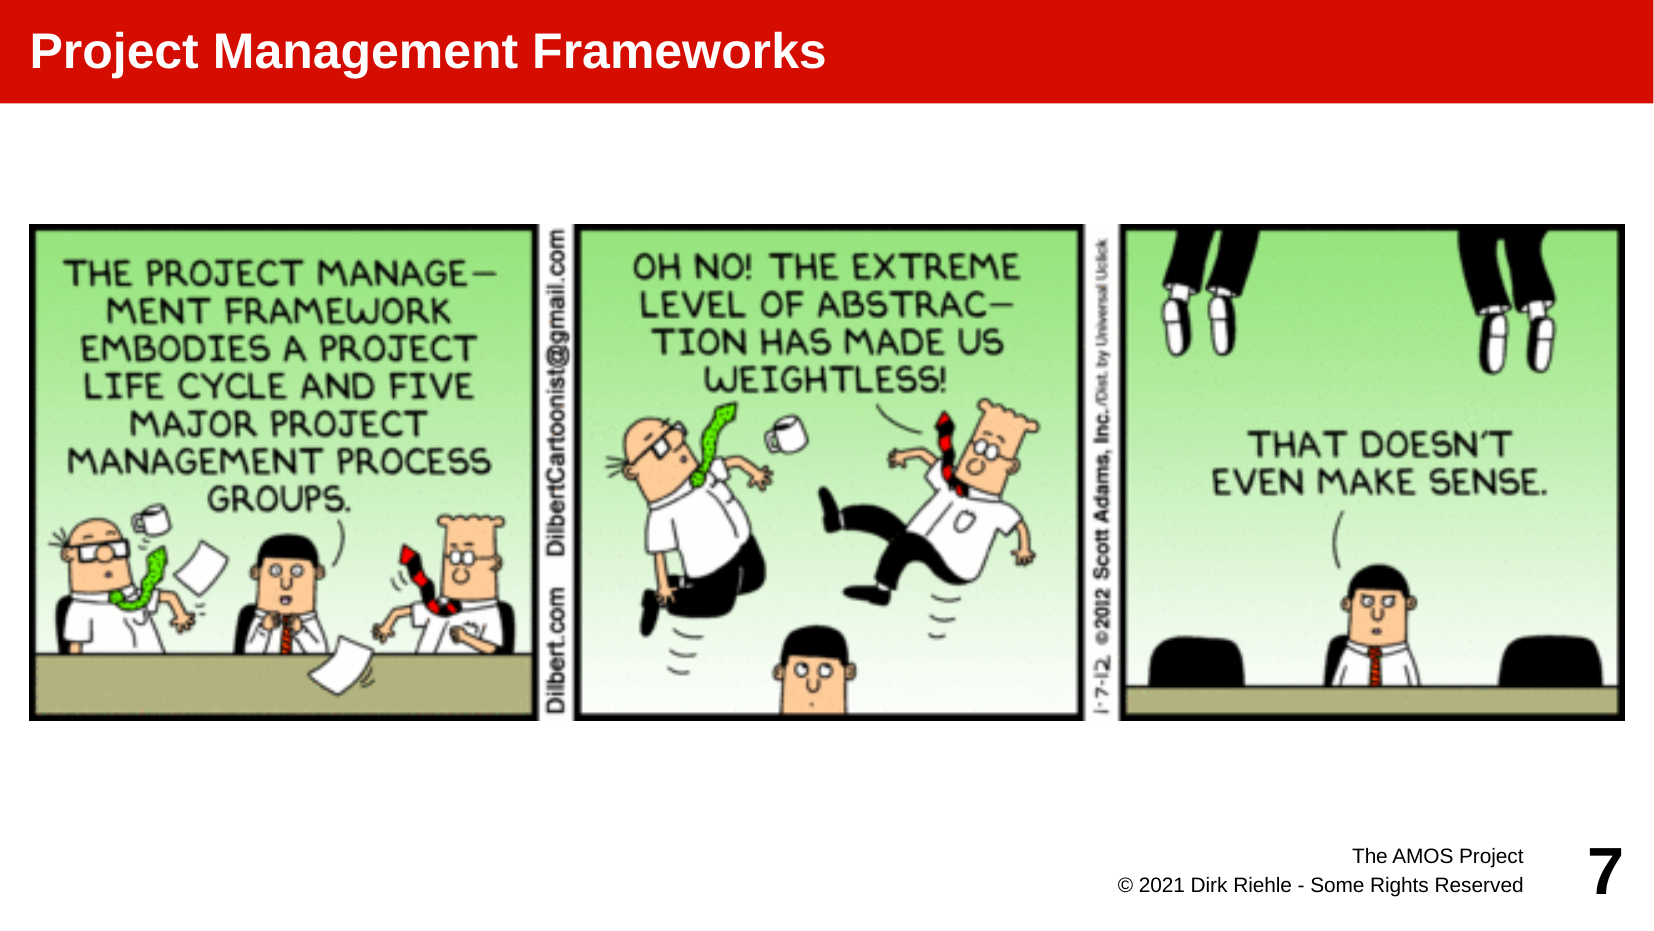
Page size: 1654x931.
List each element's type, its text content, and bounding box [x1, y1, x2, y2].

picture [29, 162, 1625, 783]
title Project Management Frameworks [0, 0, 1654, 104]
